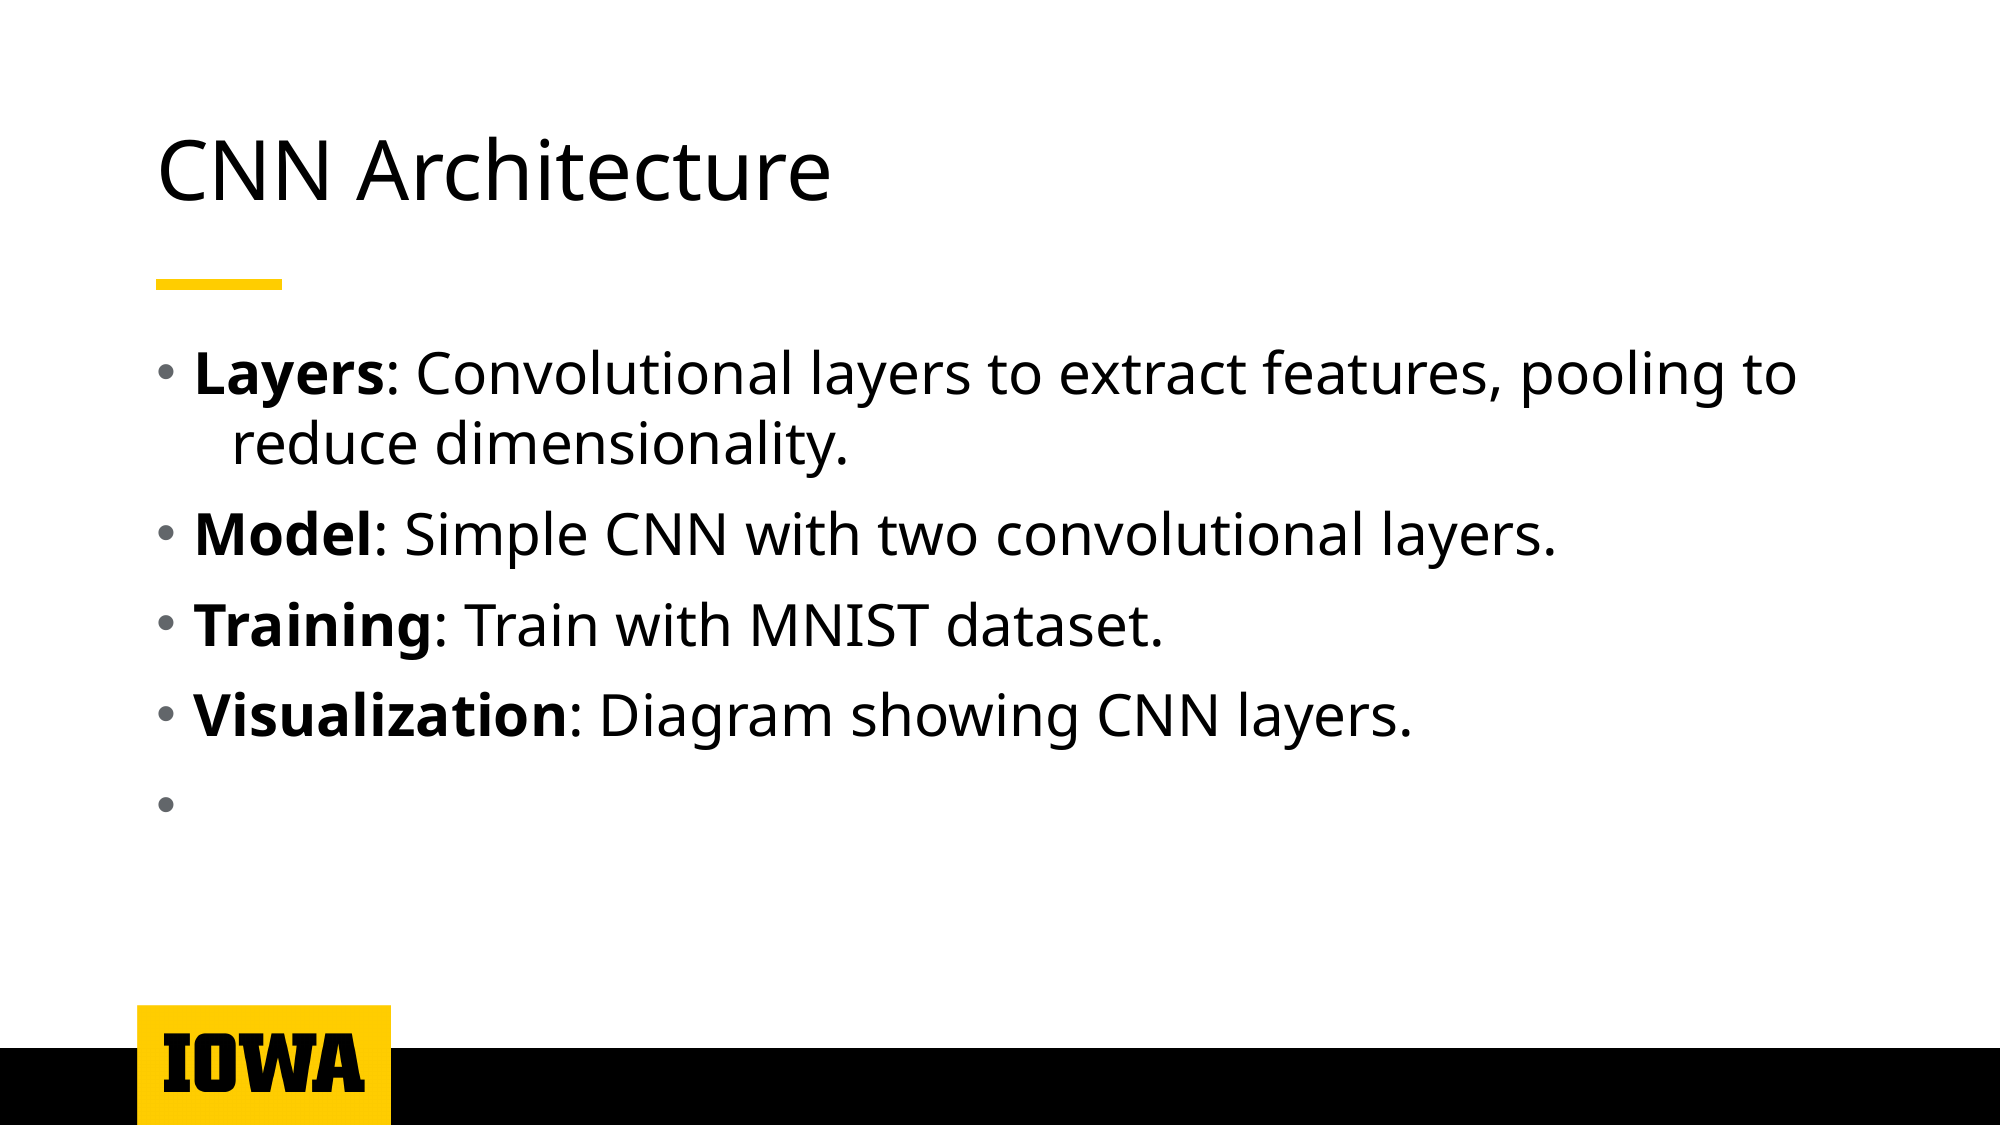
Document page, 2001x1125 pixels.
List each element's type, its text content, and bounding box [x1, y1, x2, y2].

list Layers: Convolutional layers to extract features, pooling to reduce dimensionality. Model: Simple CNN with two convolutional layers. Training: Train with MNIST dataset. Visualization: Diagram showing CNN layers. [156, 336, 1844, 976]
title CNN Architecture [156, 63, 1844, 283]
